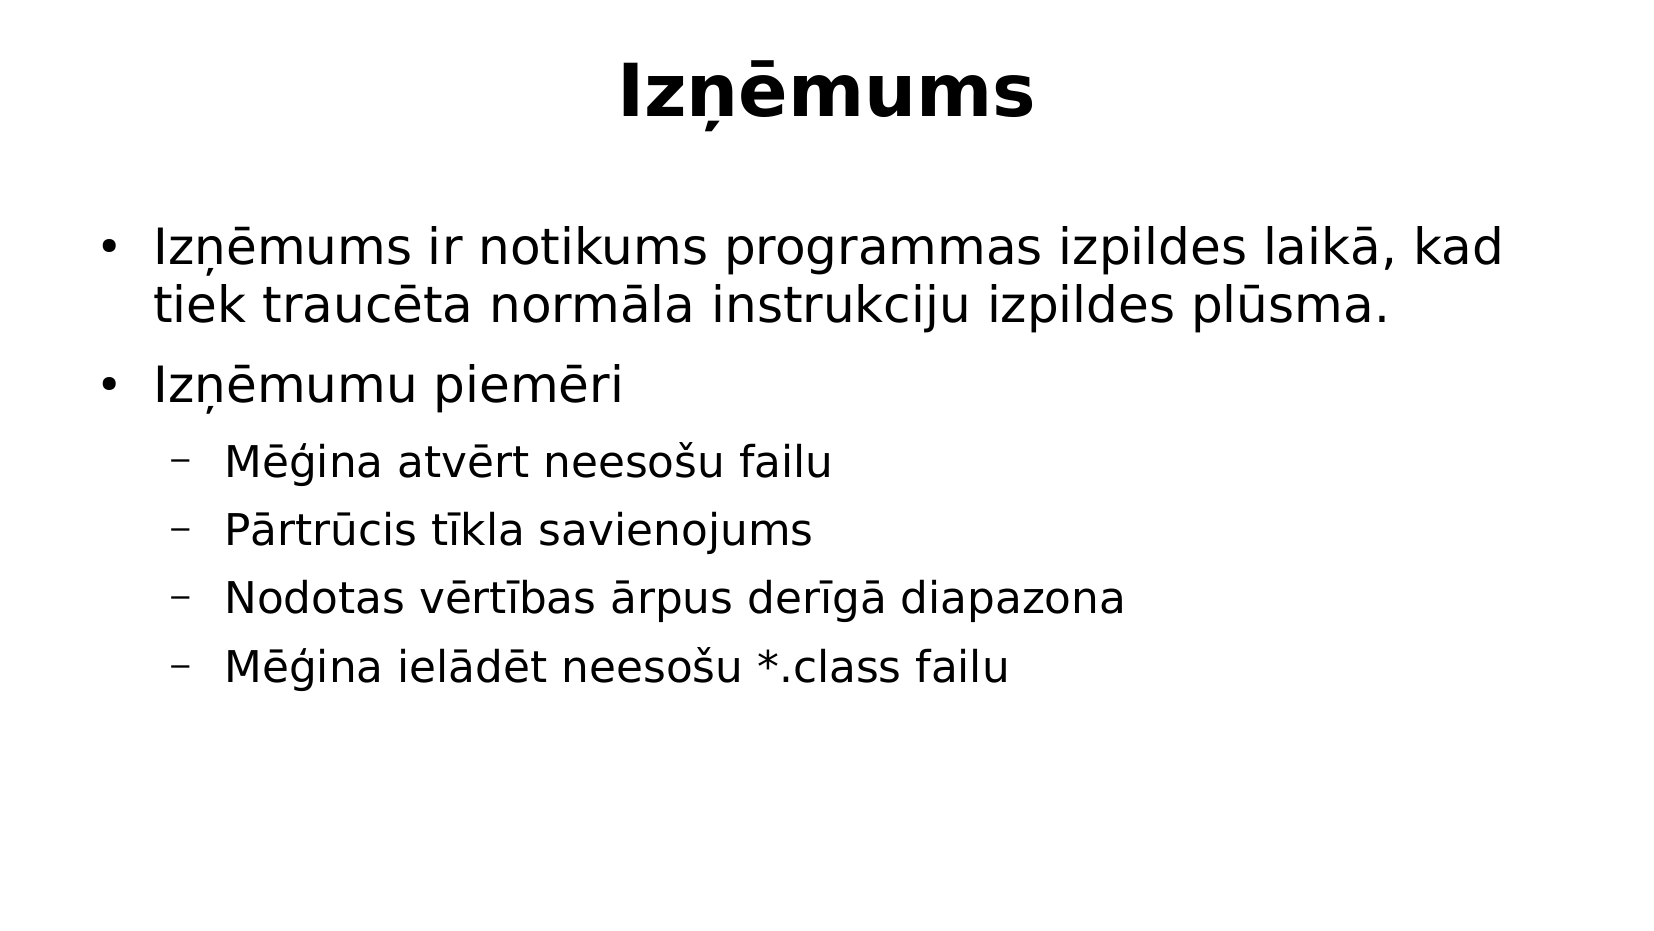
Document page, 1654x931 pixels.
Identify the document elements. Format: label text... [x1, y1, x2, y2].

title Izņēmums [82, 37, 1571, 147]
list Izņēmums ir notikums programmas izpildes laikā, kad tiek traucēta normāla instrukciju izpildes plūsma. Izņēmumu piemēri Mēģina atvērt neesošu failu Pārtrūcis tīkla savienojums Nodotas vērtības ārpus derīgā diapazona Mēģina ielādēt neesošu *.class failu [82, 217, 1538, 758]
